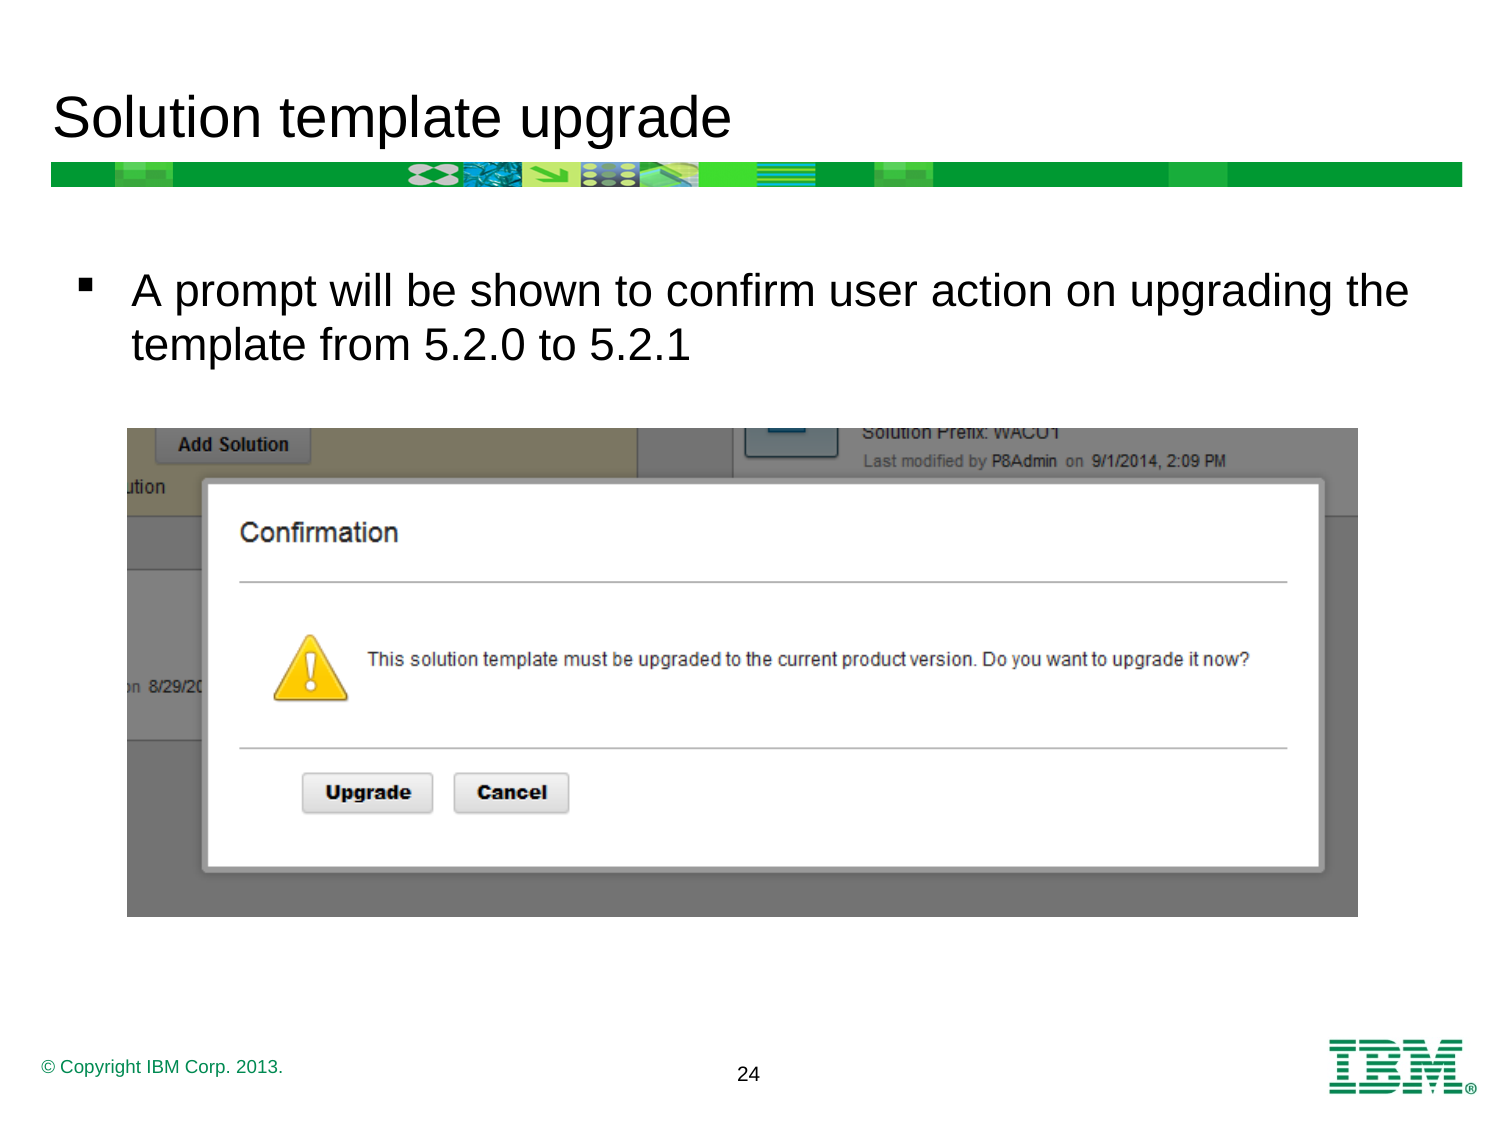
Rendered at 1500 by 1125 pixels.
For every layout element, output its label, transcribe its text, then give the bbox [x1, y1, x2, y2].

list A prompt will be shown to confirm user action on upgrading the template from 5.2.0 to 5.2.1 [75, 262, 1426, 1006]
picture [127, 428, 1358, 917]
title Solution template upgrade [37, 45, 1388, 188]
picture [50, 161, 1463, 189]
picture [1327, 1037, 1479, 1096]
